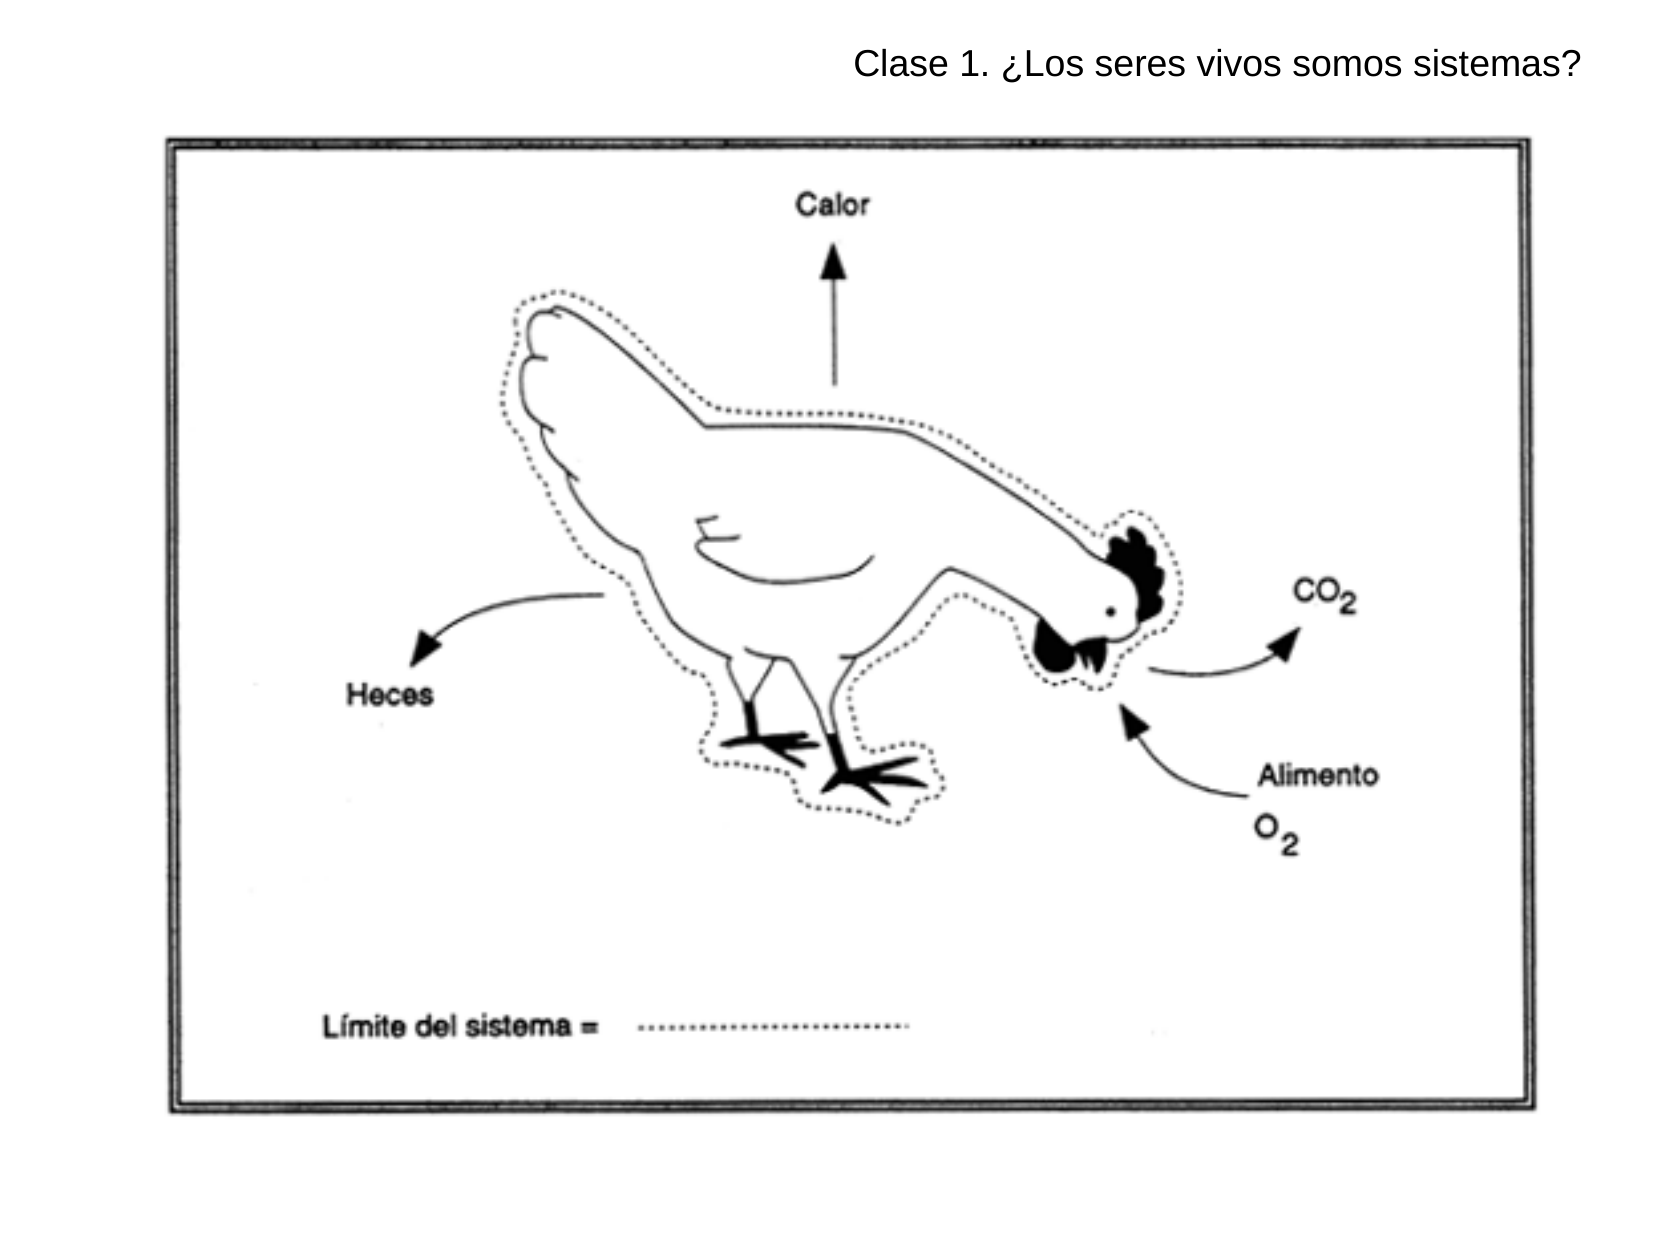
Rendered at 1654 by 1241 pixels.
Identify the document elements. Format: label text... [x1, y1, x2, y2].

picture [153, 118, 1548, 1130]
text_box Clase 1. ¿Los seres vivos somos sistemas? [838, 35, 1630, 95]
